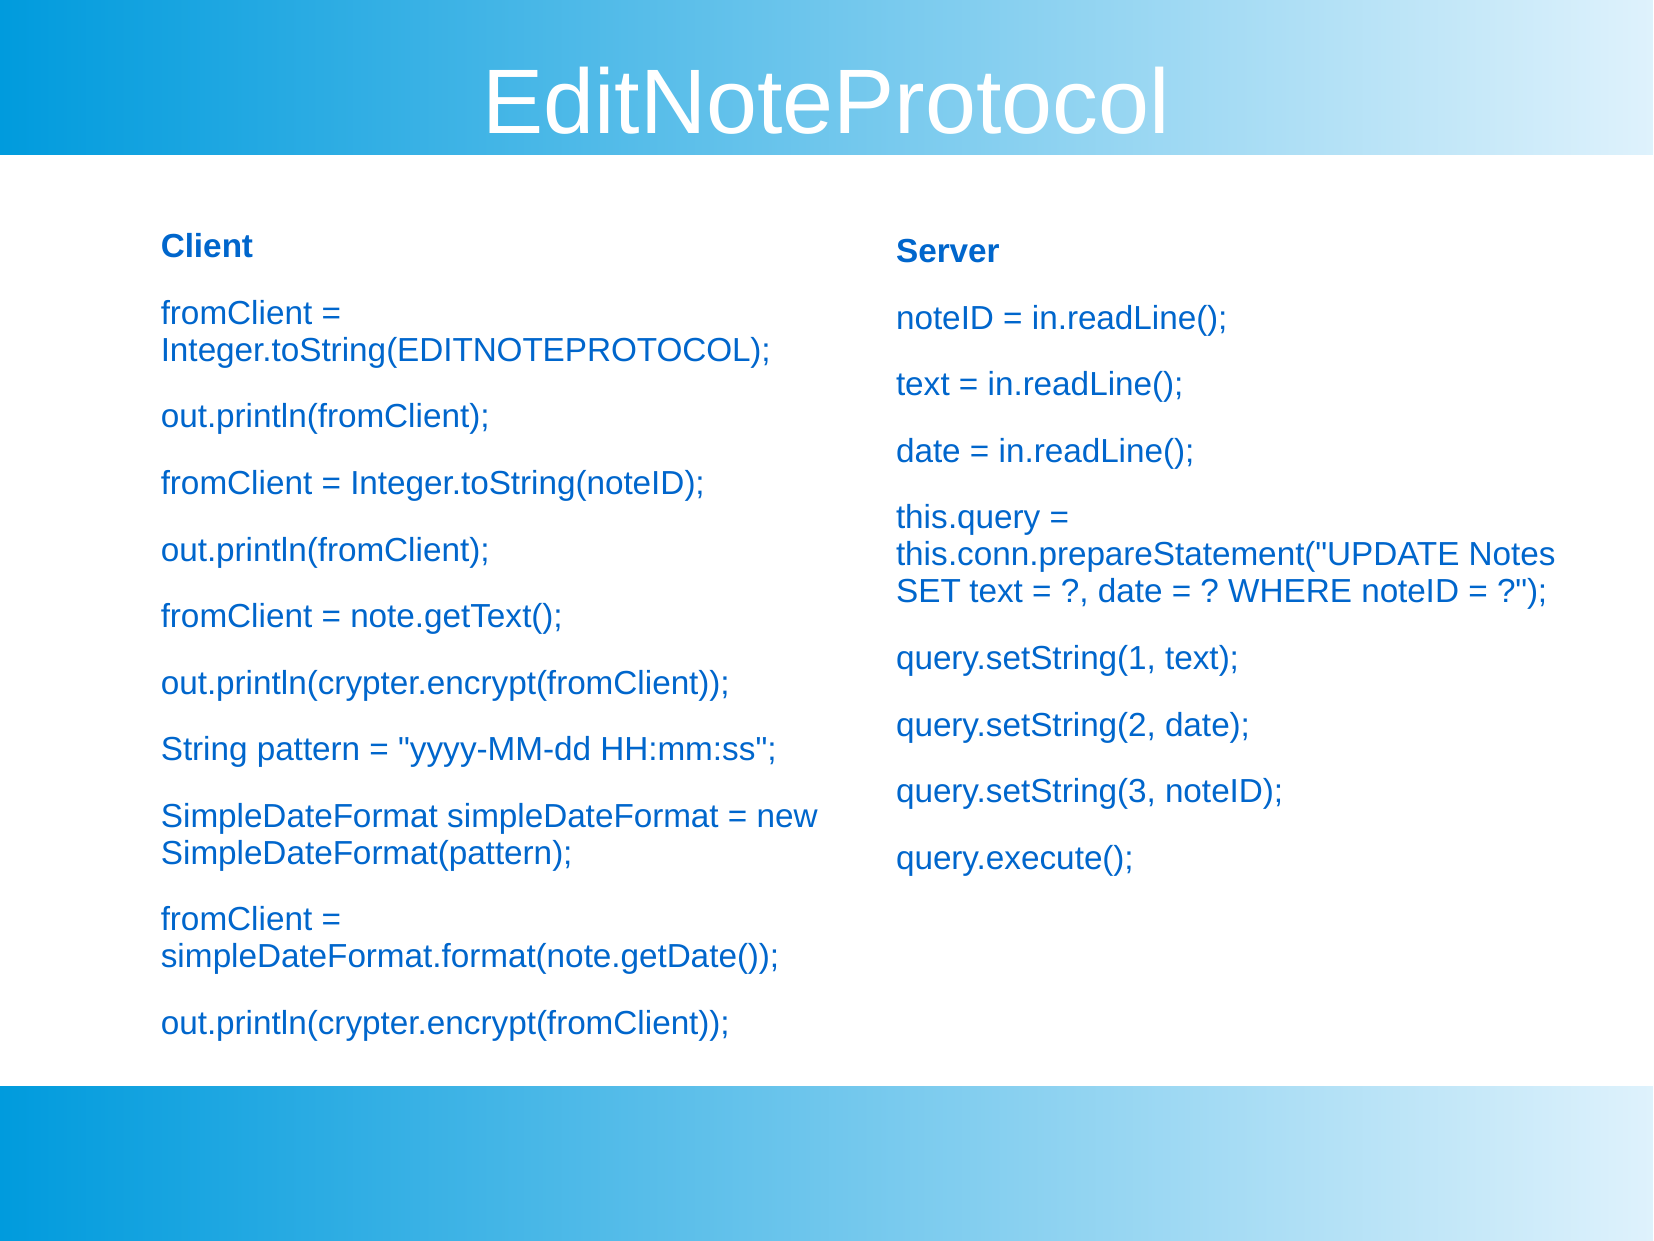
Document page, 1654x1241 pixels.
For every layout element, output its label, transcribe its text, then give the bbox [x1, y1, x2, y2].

list Client fromClient = Integer.toString(EDITNOTEPROTOCOL); out.println(fromClient); fromClient = Integer.toString(noteID); out.println(fromClient); fromClient = note.getText(); out.println(crypter.encrypt(fromClient)); String pattern = "yyyy-MM-dd HH:mm:ss"; SimpleDateFormat simpleDateFormat = new SimpleDateFormat(pattern); fromClient = simpleDateFormat.format(note.getDate()); out.println(crypter.encrypt(fromClient)); [90, 161, 833, 1042]
list Server noteID = in.readLine(); text = in.readLine(); date = in.readLine(); this.query = this.conn.prepareStatement("UPDATE Notes SET text = ?, date = ? WHERE noteID = ?"); query.setString(1, text); query.setString(2, date); query.setString(3, noteID); query.execute(); [833, 166, 1576, 953]
title EditNoteProtocol [82, 49, 1571, 155]
